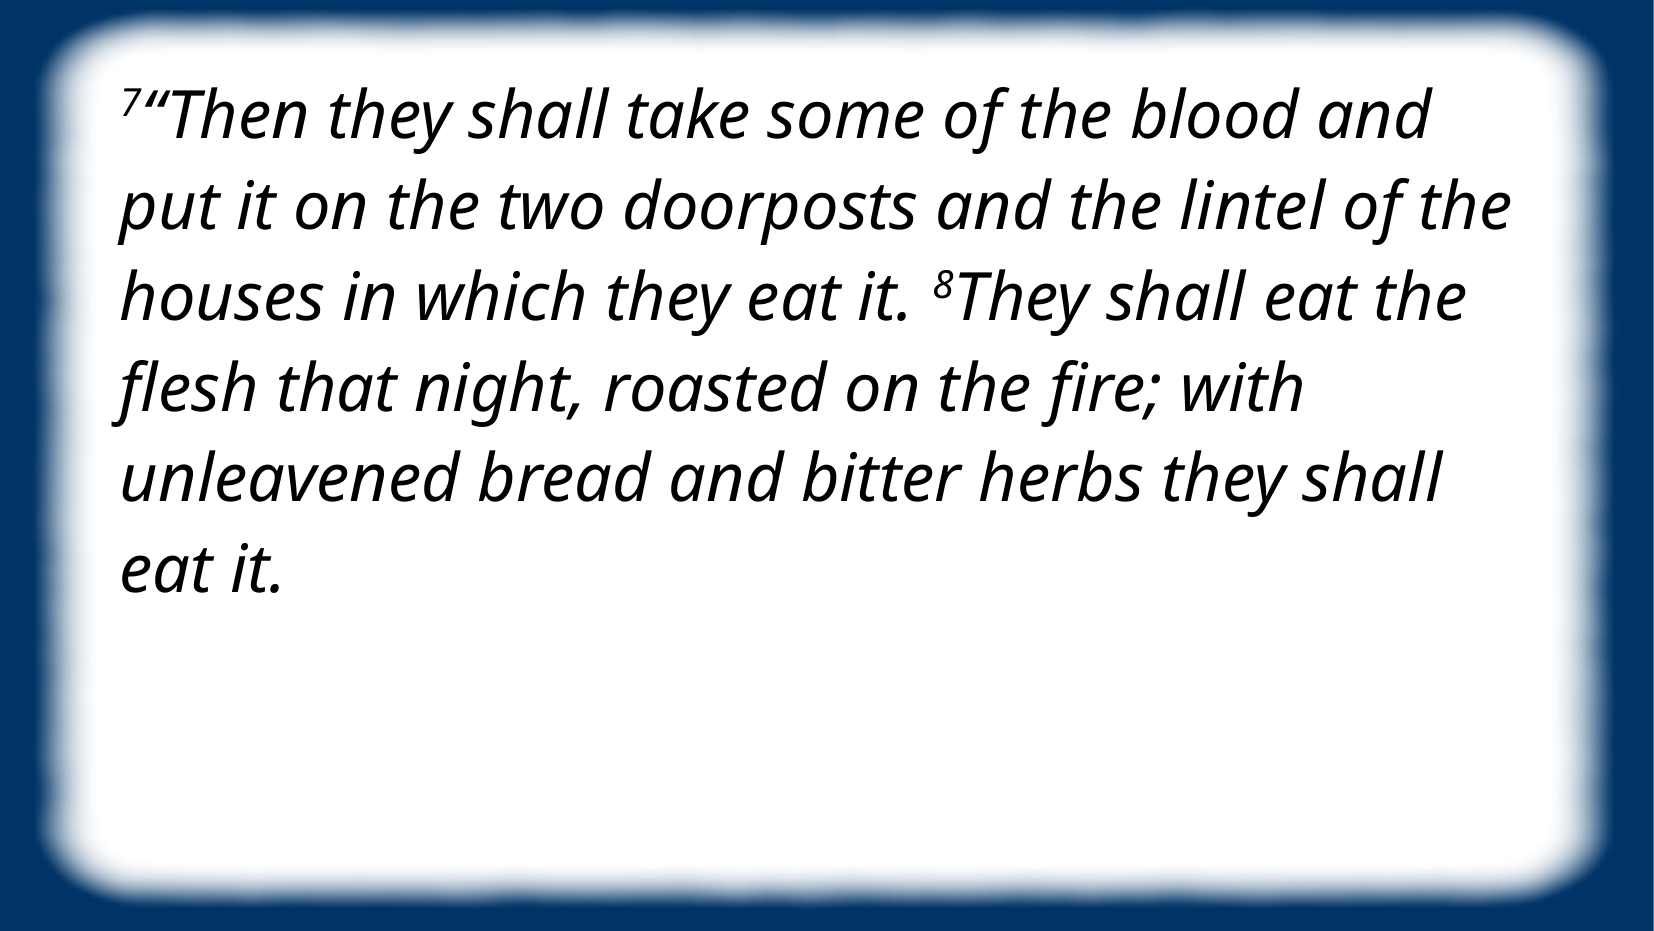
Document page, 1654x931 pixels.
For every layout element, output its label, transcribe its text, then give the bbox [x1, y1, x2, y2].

picture [0, 0, 1654, 931]
text_box 7“Then they shall take some of the blood and put it on the two doorposts and the lintel of the houses in which they eat it. 8They shall eat the flesh that night, roasted on the fire; with unleavened bread and bitter herbs they shall eat it. [105, 60, 1561, 608]
